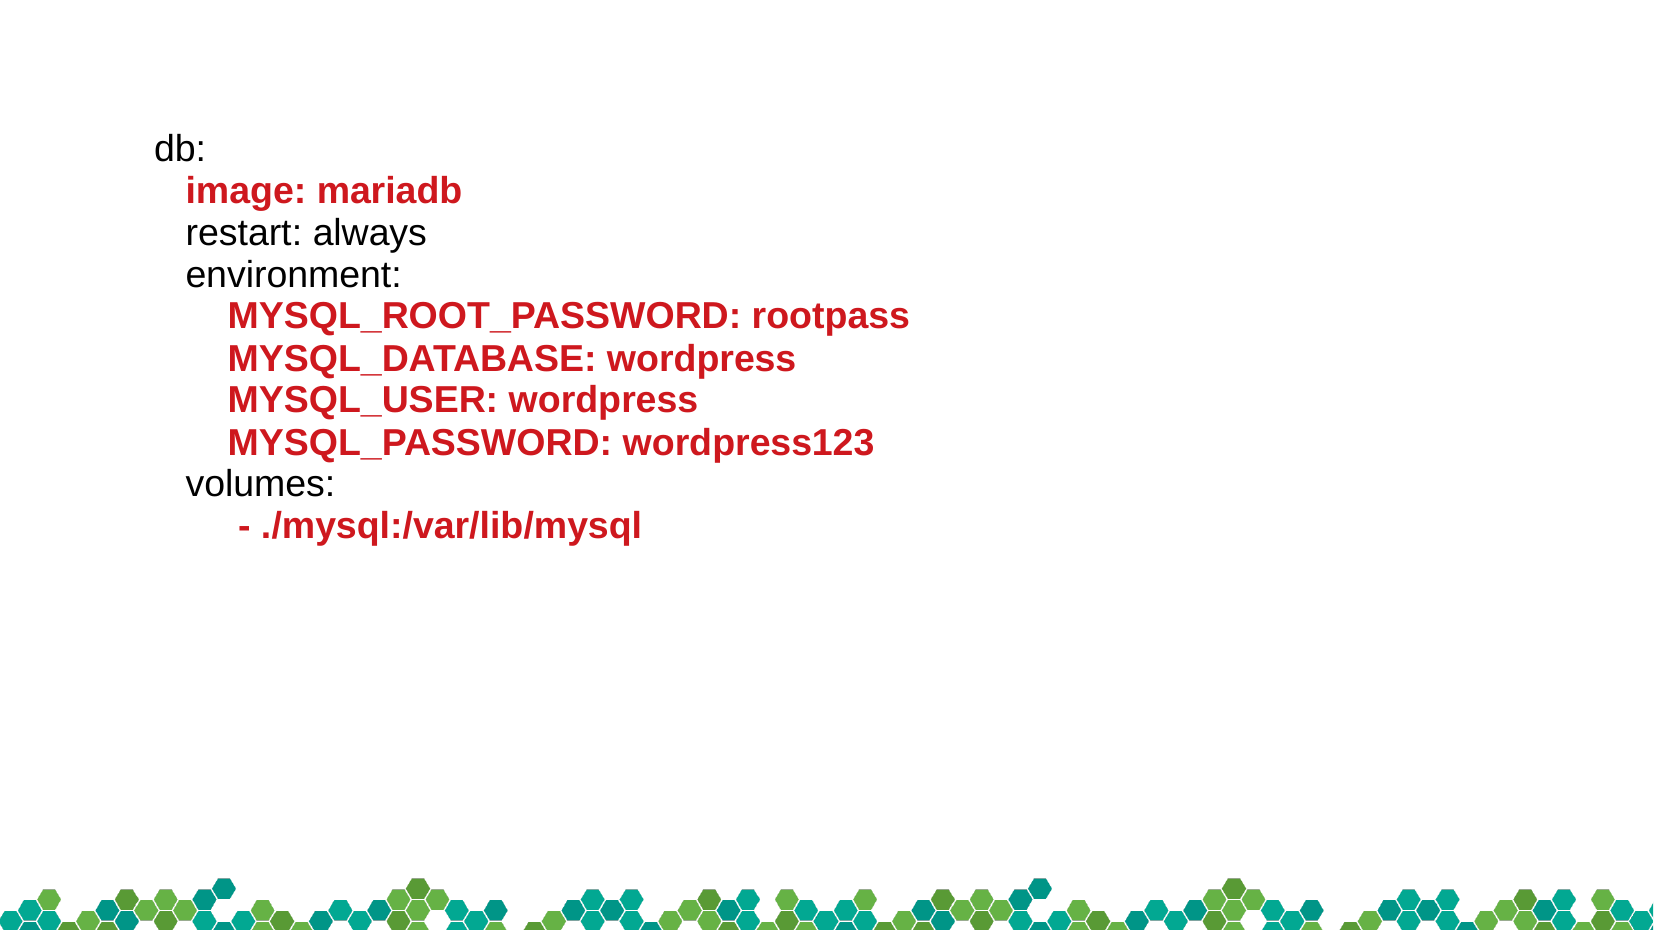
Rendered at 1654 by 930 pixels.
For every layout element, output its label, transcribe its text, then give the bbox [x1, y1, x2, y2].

picture [0, 870, 1654, 930]
text_box db: image: mariadb restart: always environment: MYSQL_ROOT_PASSWORD: rootpass MYSQL_DATABASE: wordpress MYSQL_USER: wordpress MYSQL_PASSWORD: wordpress123 volumes: - ./mysql:/var/lib/mysql [118, 119, 1537, 555]
